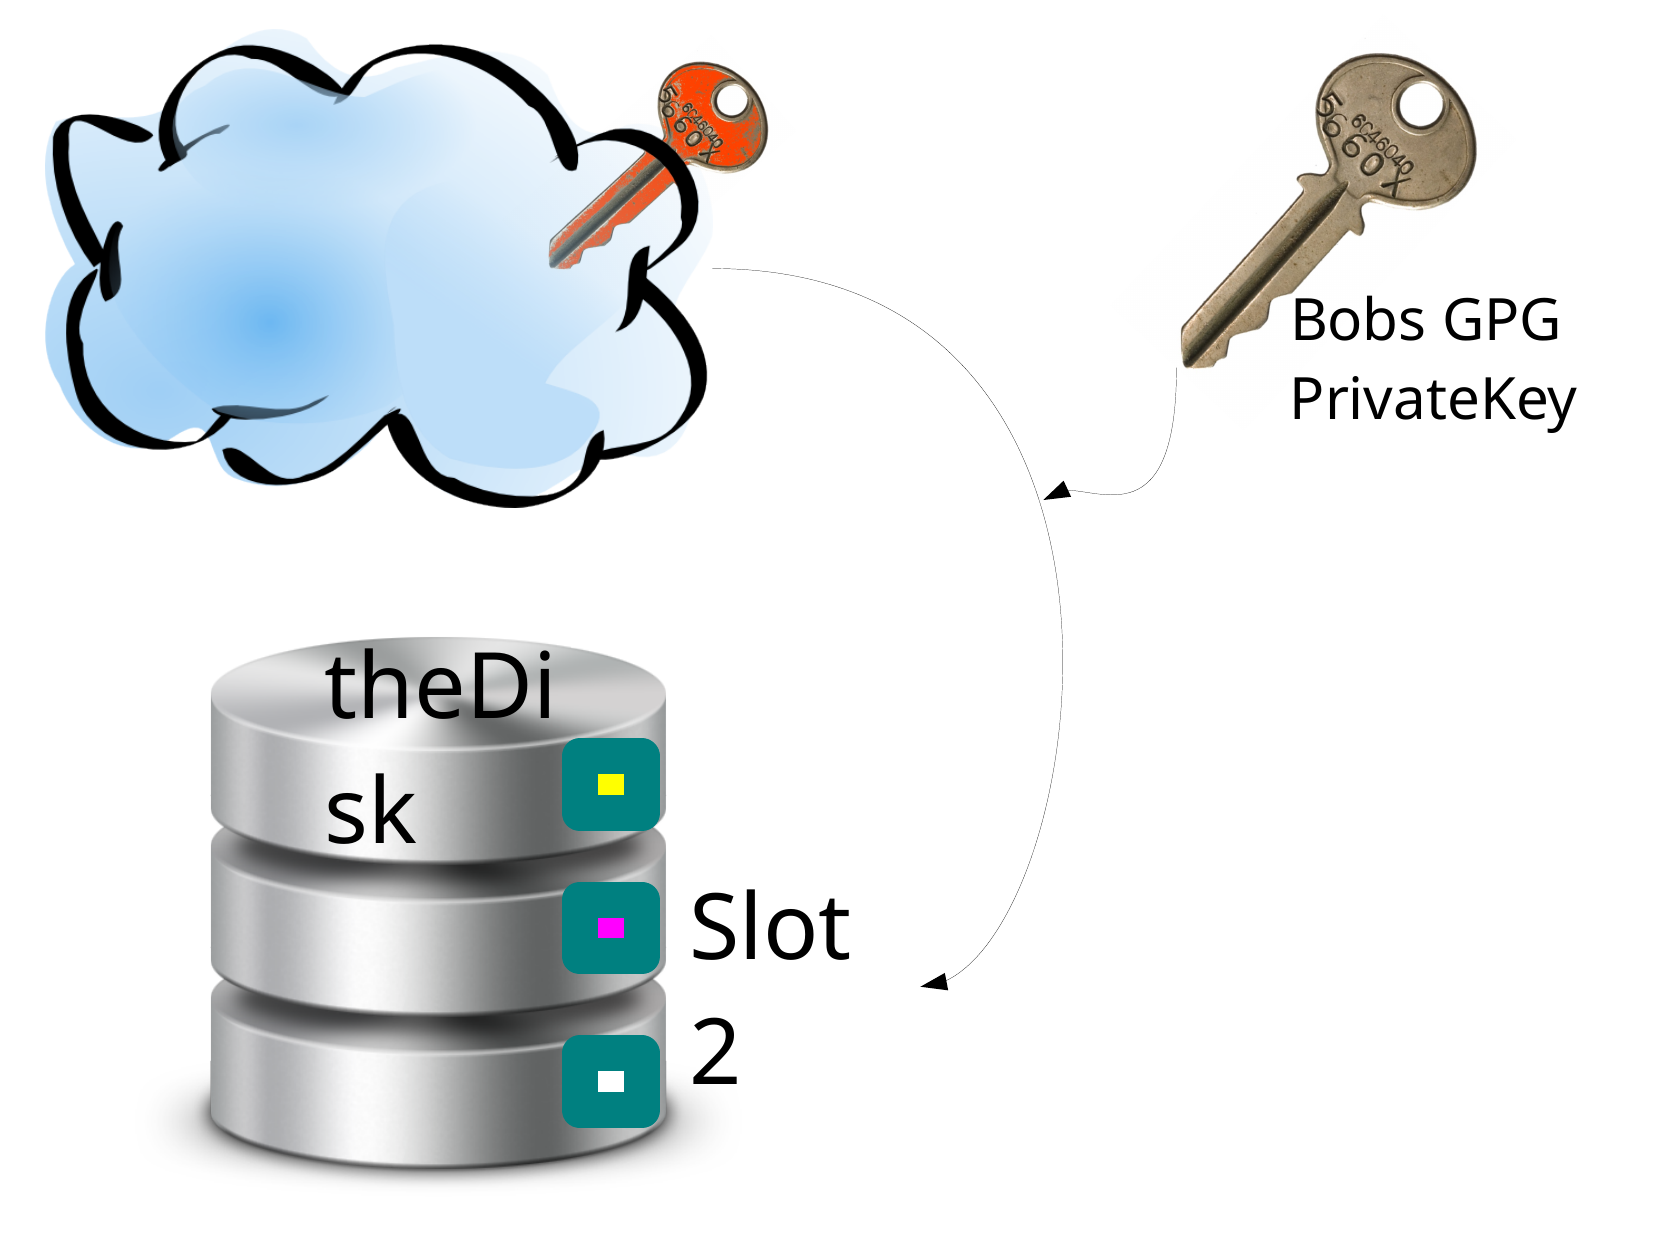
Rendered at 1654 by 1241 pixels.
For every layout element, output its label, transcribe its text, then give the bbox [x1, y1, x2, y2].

picture [1110, 15, 1516, 430]
picture [45, 29, 796, 508]
text_box Slot 2 [674, 854, 921, 999]
text_box [579, 899, 642, 957]
text_box [579, 1053, 642, 1111]
picture [135, 599, 742, 1207]
text_box theDisk [310, 613, 615, 758]
text_box [579, 756, 642, 814]
text_box Bobs GPG PrivateKey [1275, 270, 1565, 451]
